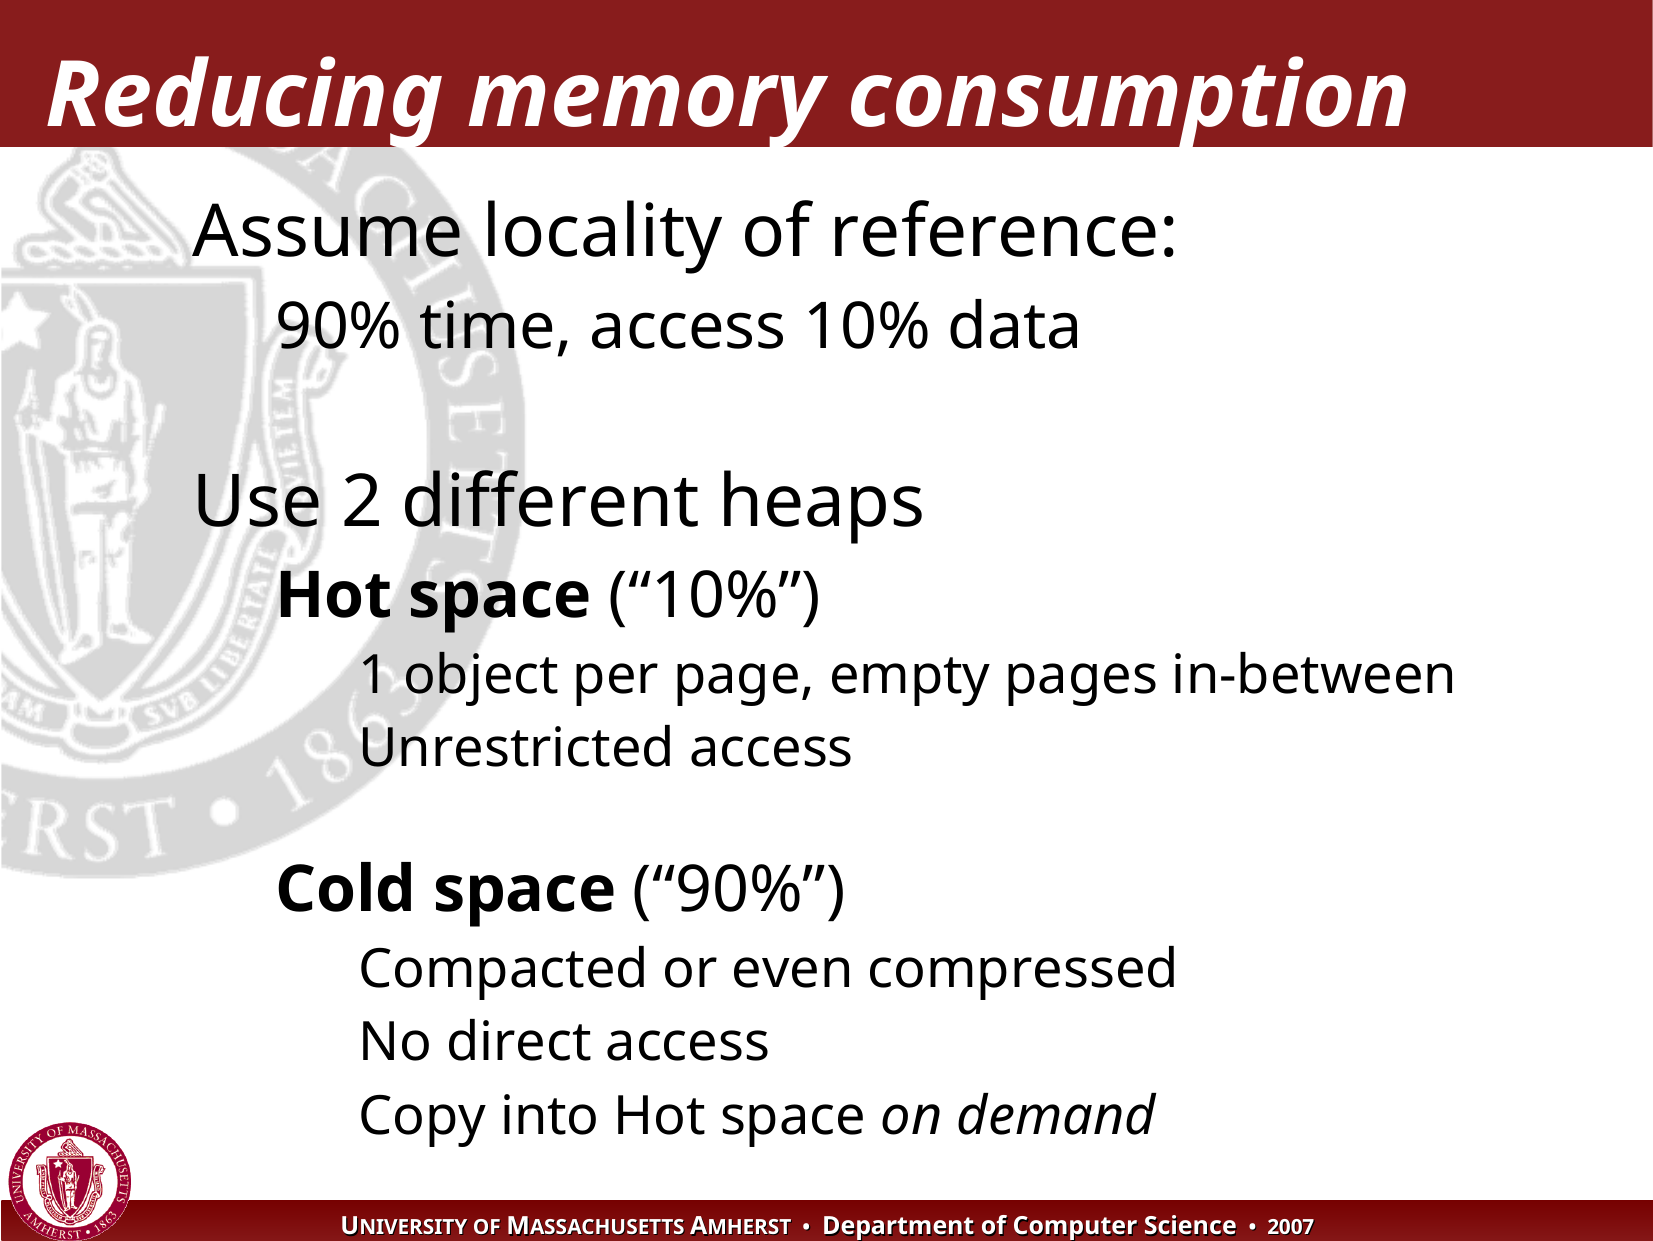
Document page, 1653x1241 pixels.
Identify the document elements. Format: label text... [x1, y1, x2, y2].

title Reducing memory consumption [45, 0, 1424, 210]
list Assume locality of reference: 90% time, access 10% data Use 2 different heaps Hot space (“10%”) 1 object per page, empty pages in-between Unrestricted access Cold space (“90%”) Compacted or even compressed No direct access Copy into Hot space on demand [192, 182, 1614, 1163]
picture [0, 147, 1653, 1241]
